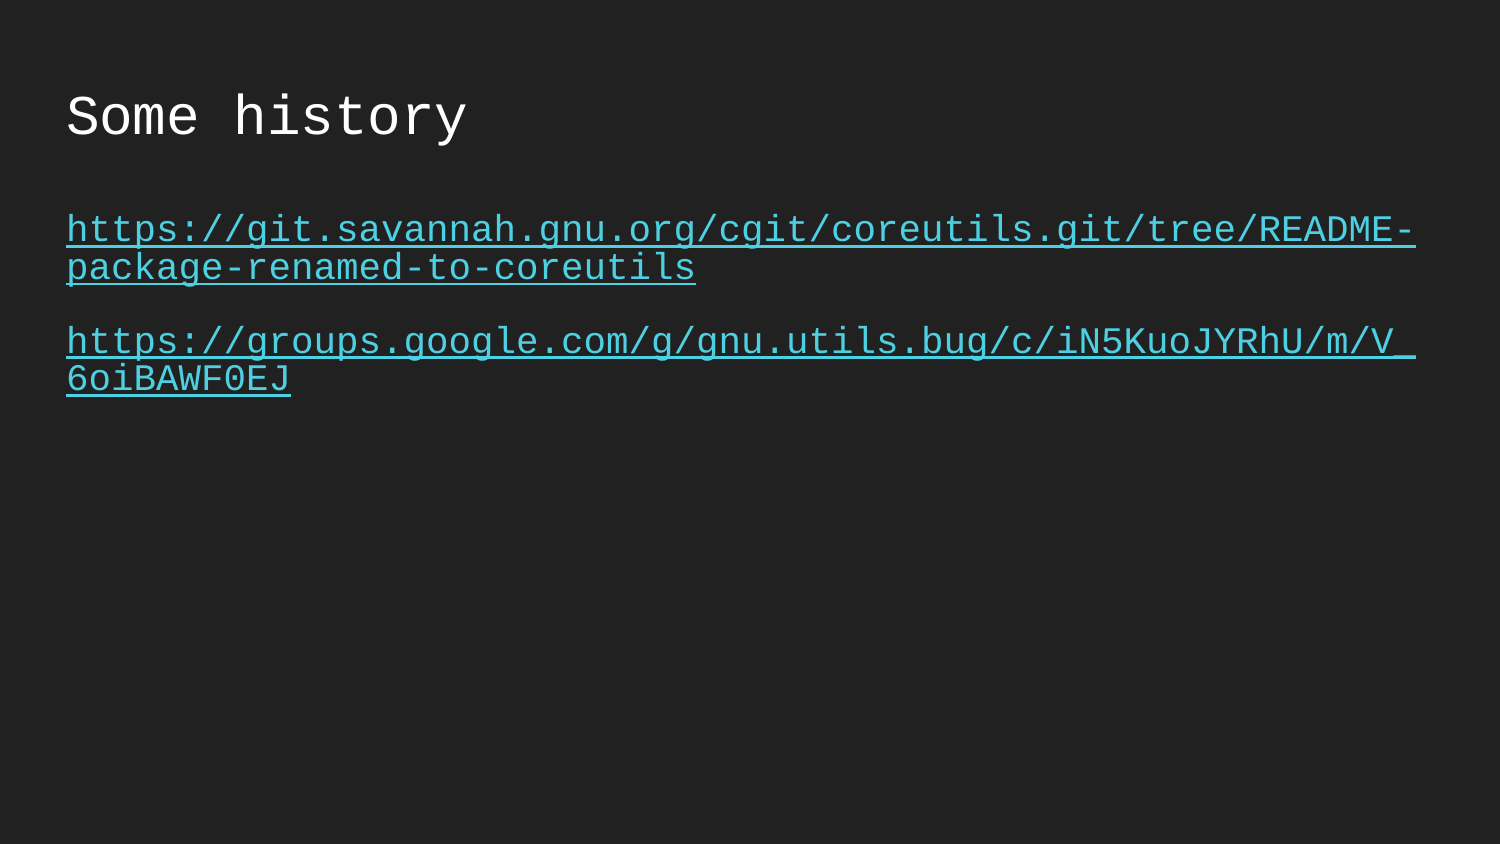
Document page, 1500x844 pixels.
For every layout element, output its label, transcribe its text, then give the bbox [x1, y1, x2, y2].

list https://git.savannah.gnu.org/cgit/coreutils.git/tree/README-package-renamed-to-coreutils https://groups.google.com/g/gnu.utils.bug/c/iN5KuoJYRhU/m/V_6oiBAWF0EJ [51, 189, 1449, 750]
title Some history [51, 72, 1449, 167]
